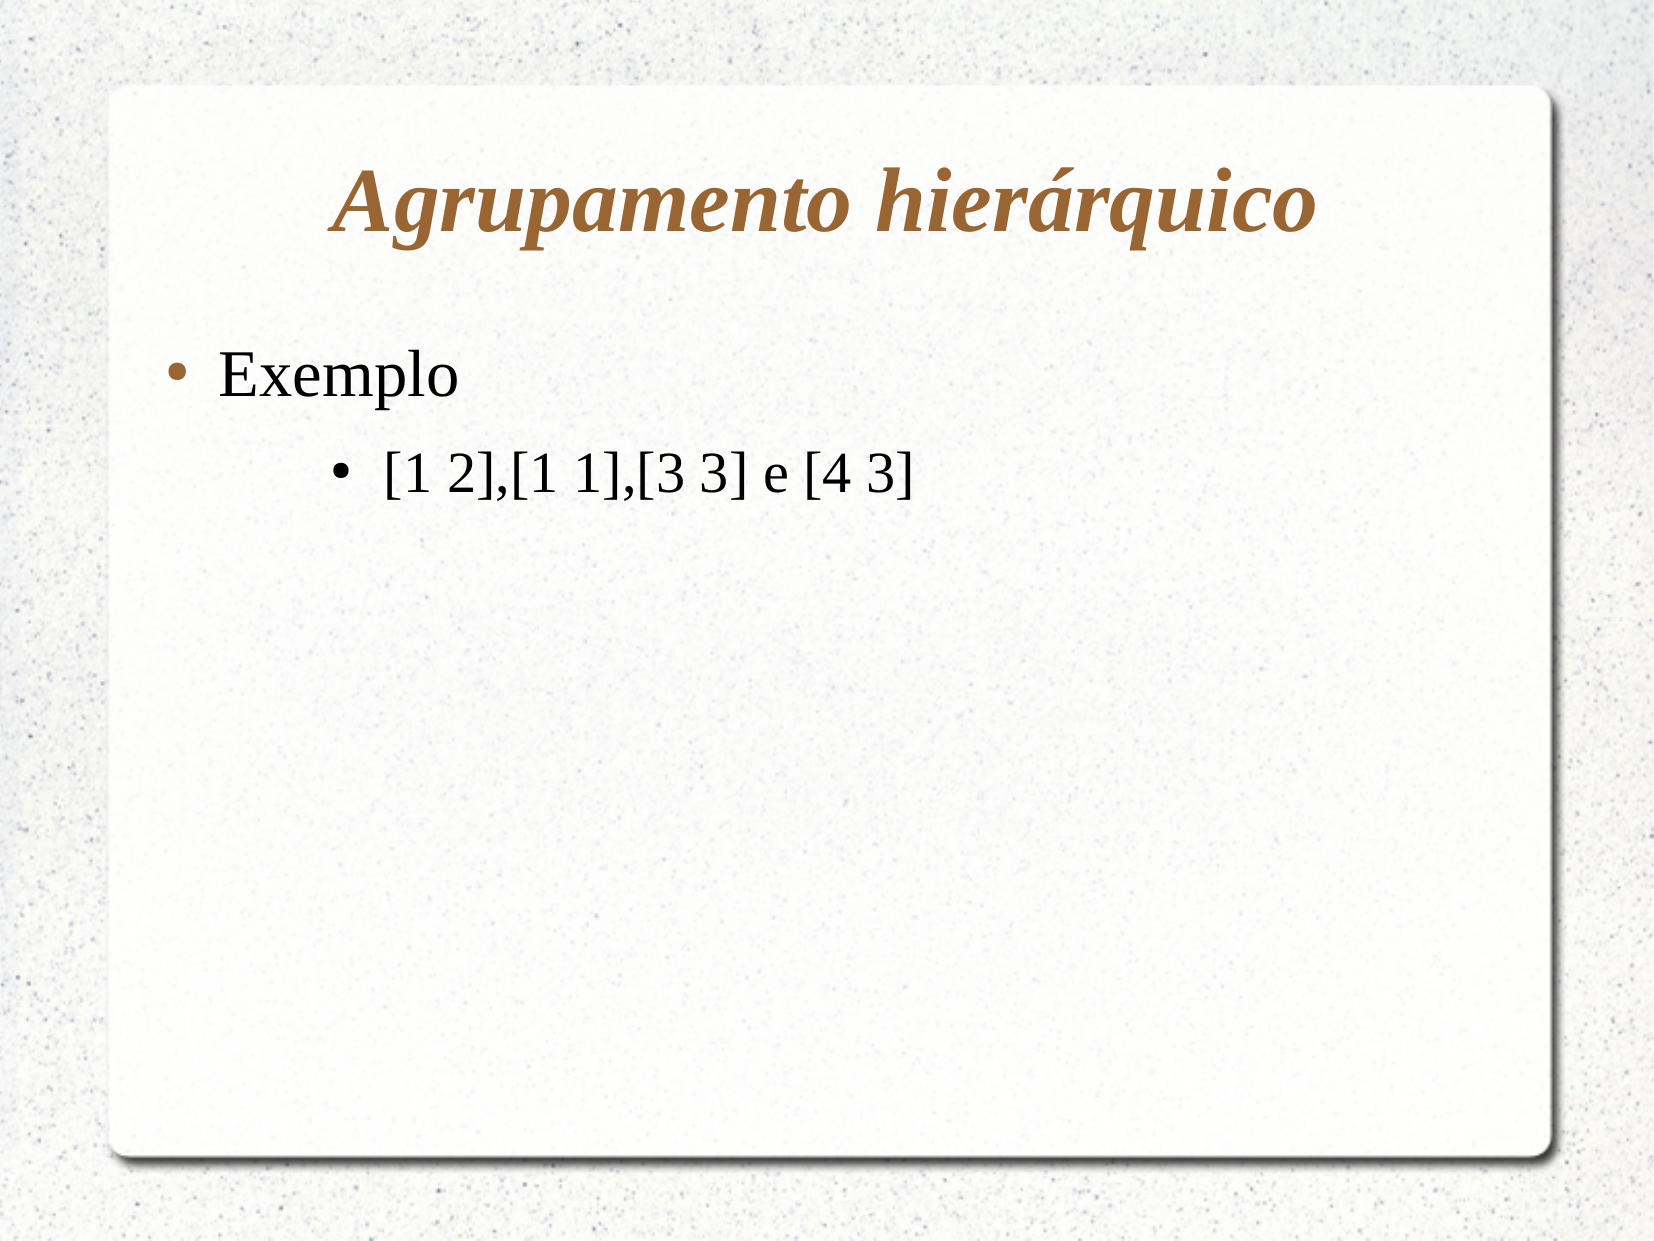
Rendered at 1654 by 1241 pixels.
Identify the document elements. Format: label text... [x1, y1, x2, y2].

title Agrupamento hierárquico [118, 96, 1536, 304]
picture [0, 0, 1654, 1241]
list Exemplo [1 2],[1 1],[3 3] e [4 3] [147, 336, 1506, 1241]
